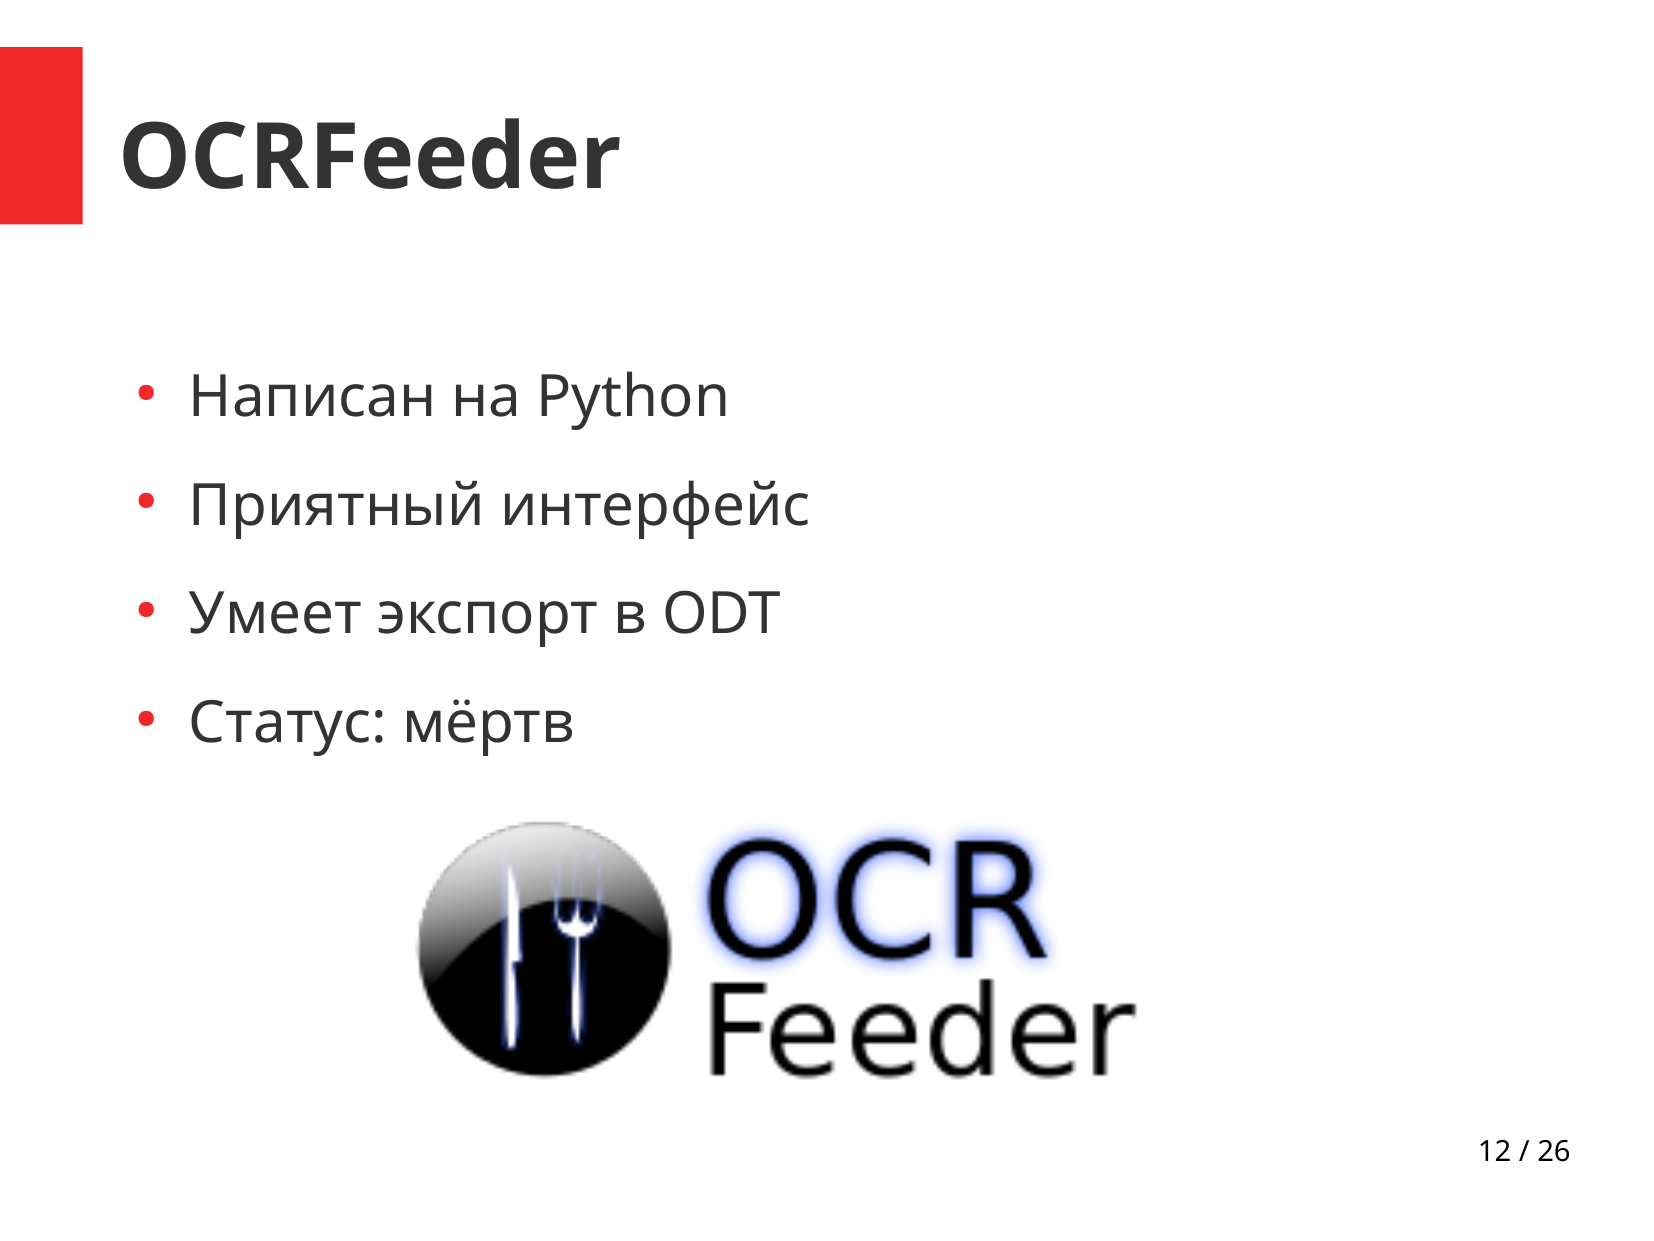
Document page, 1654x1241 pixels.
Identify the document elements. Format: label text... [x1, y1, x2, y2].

picture [389, 803, 1169, 1087]
title OCRFeeder [118, 49, 1571, 257]
list Написан на Python Приятный интерфейс Умеет экспорт в ODT Статус: мёртв [118, 354, 1536, 1074]
